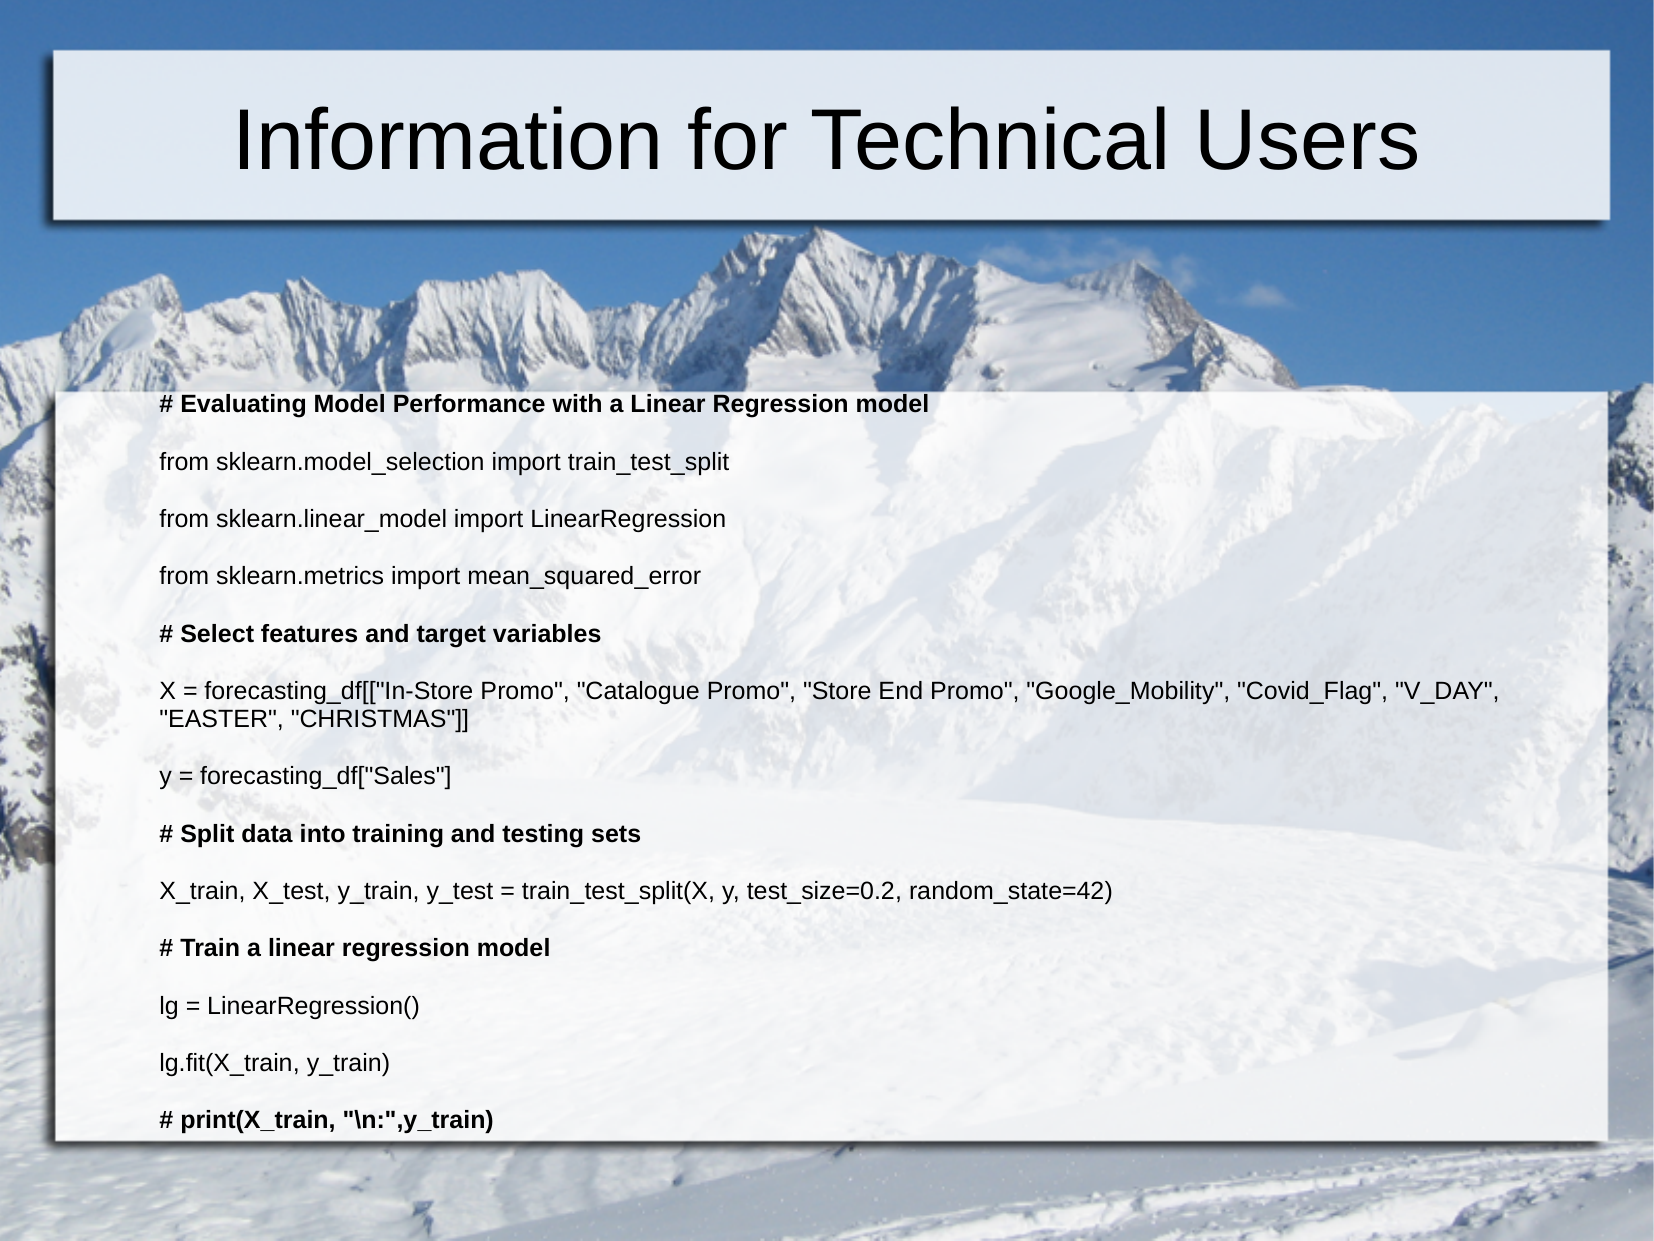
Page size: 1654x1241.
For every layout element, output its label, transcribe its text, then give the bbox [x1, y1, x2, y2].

list # Evaluating Model Performance with a Linear Regression model from sklearn.model_selection import train_test_split from sklearn.linear_model import LinearRegression from sklearn.metrics import mean_squared_error # Select features and target variables X = forecasting_df[["In-Store Promo", "Catalogue Promo", "Store End Promo", "Google_Mobility", "Covid_Flag", "V_DAY", "EASTER", "CHRISTMAS"]] y = forecasting_df["Sales"] # Split data into training and testing sets X_train, X_test, y_train, y_test = train_test_split(X, y, test_size=0.2, random_state=42) # Train a linear regression model lg = LinearRegression() lg.fit(X_train, y_train) # print(X_train, "\n:",y_train) [88, 390, 1571, 1138]
title Information for Technical Users [59, 61, 1595, 219]
picture [0, 0, 1654, 1241]
